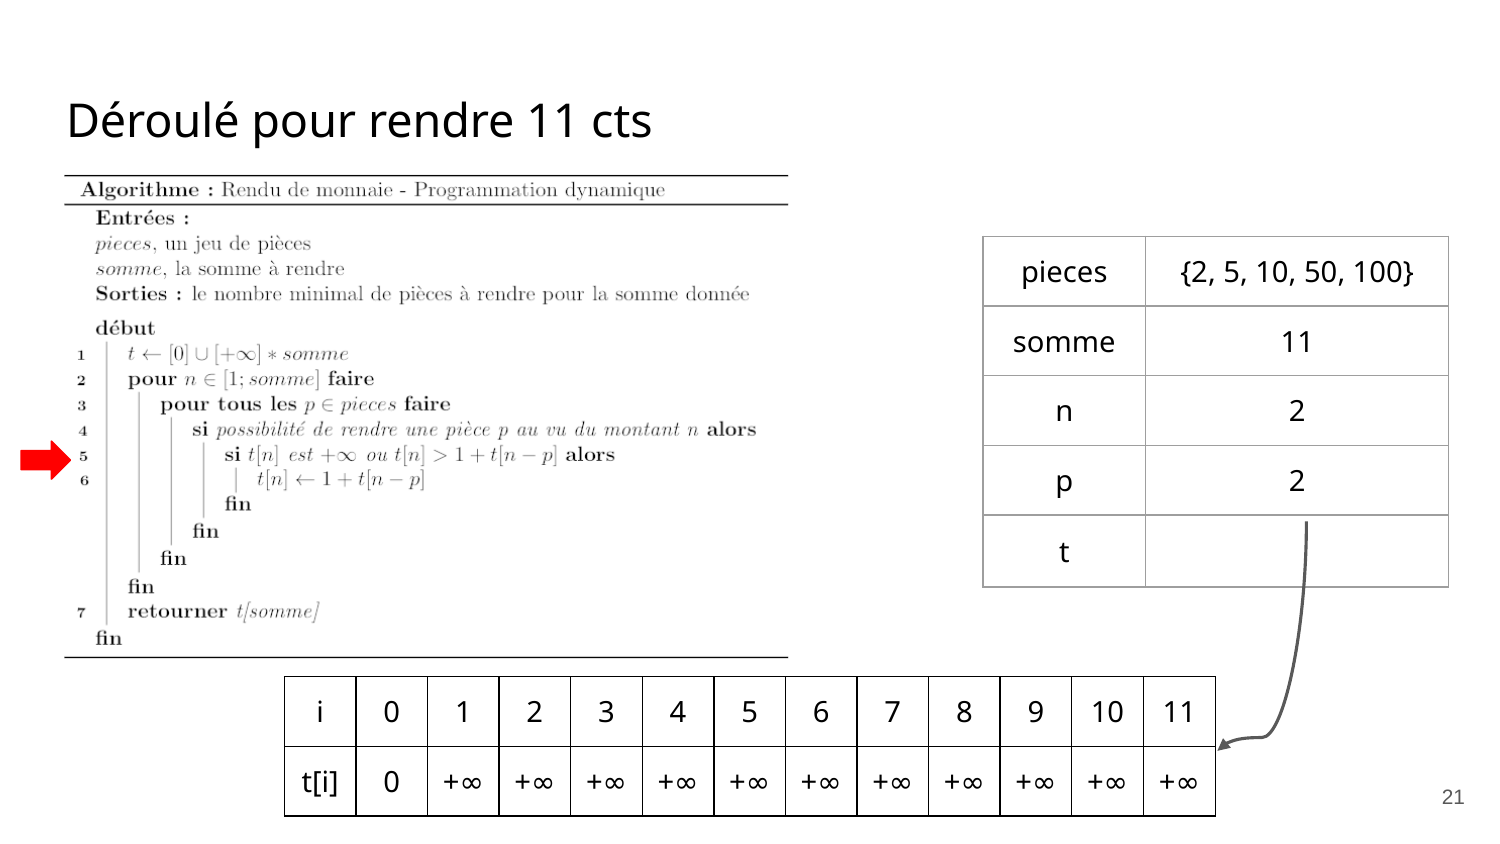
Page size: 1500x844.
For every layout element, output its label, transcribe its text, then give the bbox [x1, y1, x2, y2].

table_cell +∞ [643, 747, 713, 815]
table_cell t[i] [285, 747, 355, 815]
table_cell p [984, 446, 1145, 514]
table_header 8 [929, 677, 999, 746]
table_cell 0 [357, 747, 427, 815]
table_header 10 [1072, 677, 1143, 746]
table_header 0 [357, 677, 427, 746]
table_cell +∞ [428, 747, 498, 815]
table_header 9 [1001, 677, 1071, 746]
table_header 11 [1144, 677, 1215, 746]
table_cell +∞ [929, 747, 999, 815]
table_cell 2 [1146, 376, 1448, 445]
slide_number <numéro> [1389, 764, 1480, 830]
table_header 4 [643, 677, 713, 746]
table_header pieces [984, 237, 1145, 305]
table_cell +∞ [571, 747, 642, 815]
table_cell +∞ [1072, 747, 1143, 815]
table_cell +∞ [858, 747, 928, 815]
table_header 6 [786, 677, 856, 746]
table_cell n [984, 376, 1145, 445]
table_cell +∞ [1001, 747, 1071, 815]
table_cell t [984, 516, 1145, 586]
table_cell 11 [1146, 307, 1448, 375]
table_cell +∞ [786, 747, 856, 815]
table_cell +∞ [715, 747, 785, 815]
table_cell 2 [1146, 446, 1448, 514]
table_header 2 [500, 677, 570, 746]
table_cell somme [984, 307, 1145, 375]
text_box [21, 441, 71, 480]
table_header 5 [715, 677, 785, 746]
table_header {2, 5, 10, 50, 100} [1146, 237, 1448, 305]
table_header 3 [571, 677, 642, 746]
table_cell +∞ [1144, 747, 1215, 815]
table_cell [1146, 516, 1448, 586]
table_header 1 [428, 677, 498, 746]
table_header 7 [858, 677, 928, 746]
table_header i [285, 677, 355, 746]
picture [63, 173, 789, 660]
title Déroulé pour rendre 11 cts [51, 72, 1449, 167]
table_cell +∞ [500, 747, 570, 815]
